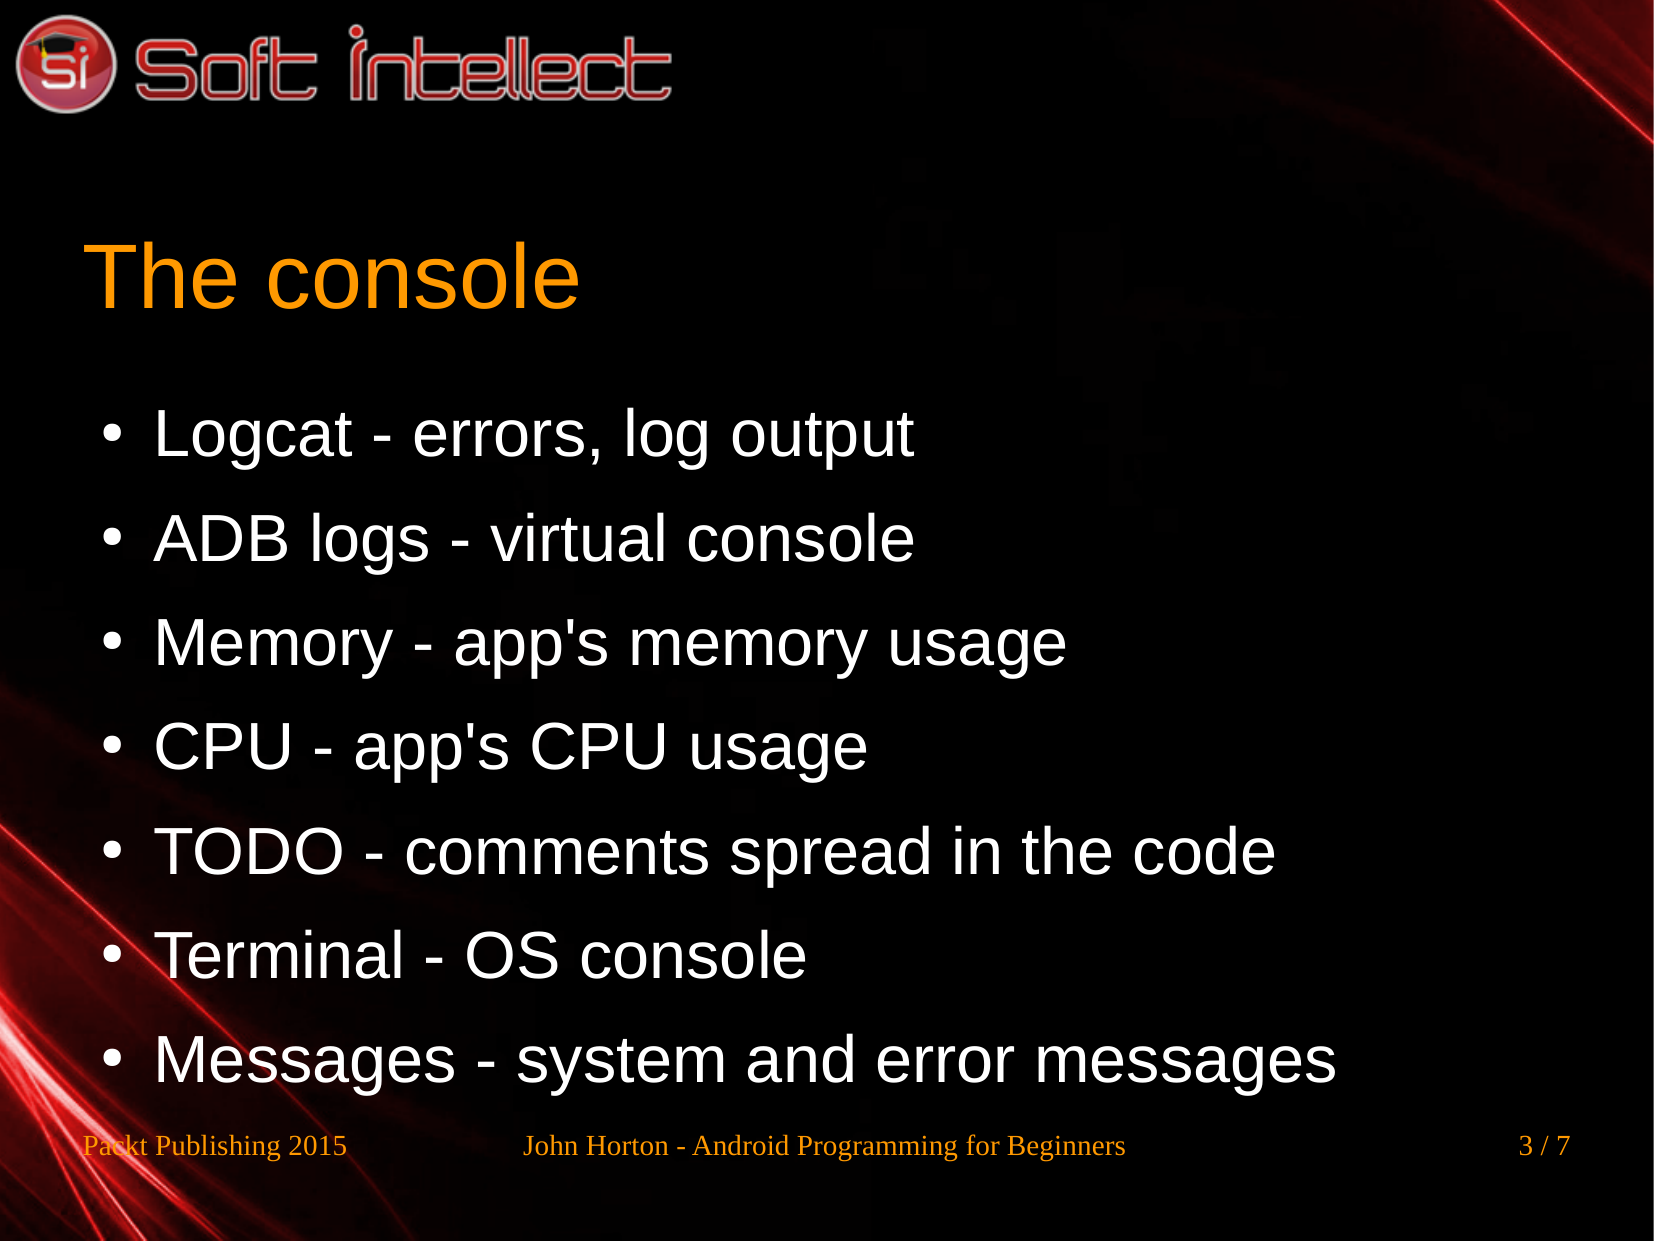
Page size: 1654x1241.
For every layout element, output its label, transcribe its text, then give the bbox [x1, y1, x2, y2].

list Logcat - errors, log output ADB logs - virtual console Memory - app's memory usage CPU - app's CPU usage TODO - comments spread in the code Terminal - OS console Messages - system and error messages [82, 396, 1571, 1116]
title The console [82, 173, 1571, 381]
picture [0, 0, 1654, 1241]
